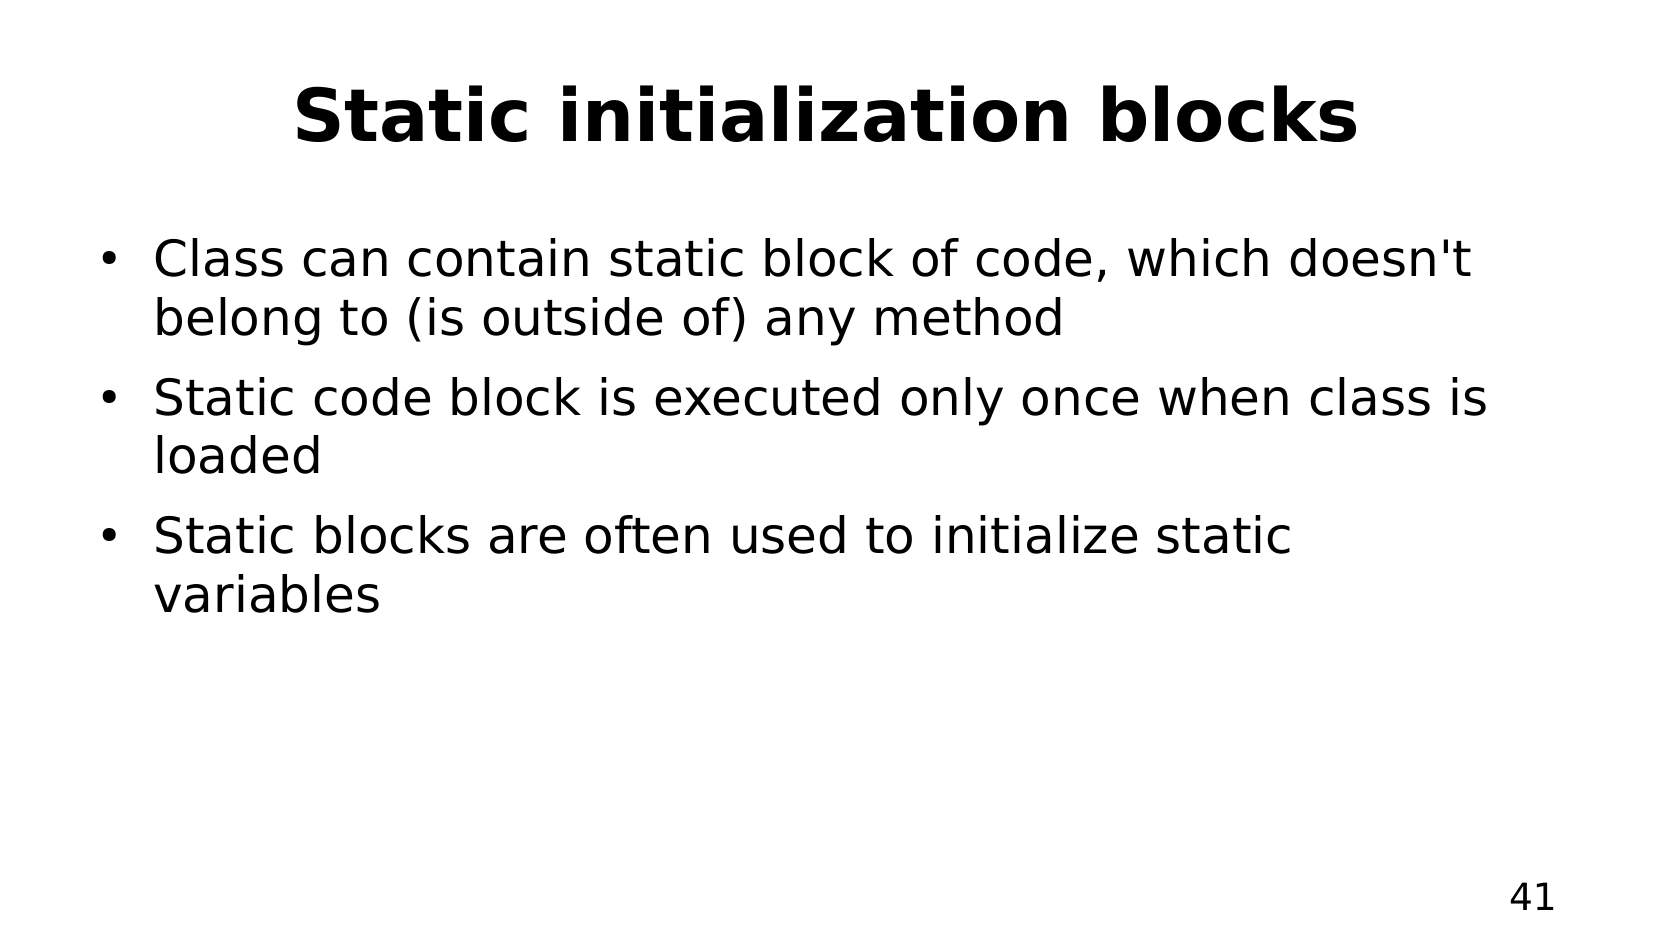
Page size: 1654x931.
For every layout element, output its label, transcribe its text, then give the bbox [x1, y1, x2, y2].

list Class can contain static block of code, which doesn't belong to (is outside of) any method Static code block is executed only once when class is loaded Static blocks are often used to initialize static variables [82, 230, 1538, 889]
title Static initialization blocks [59, 35, 1595, 196]
